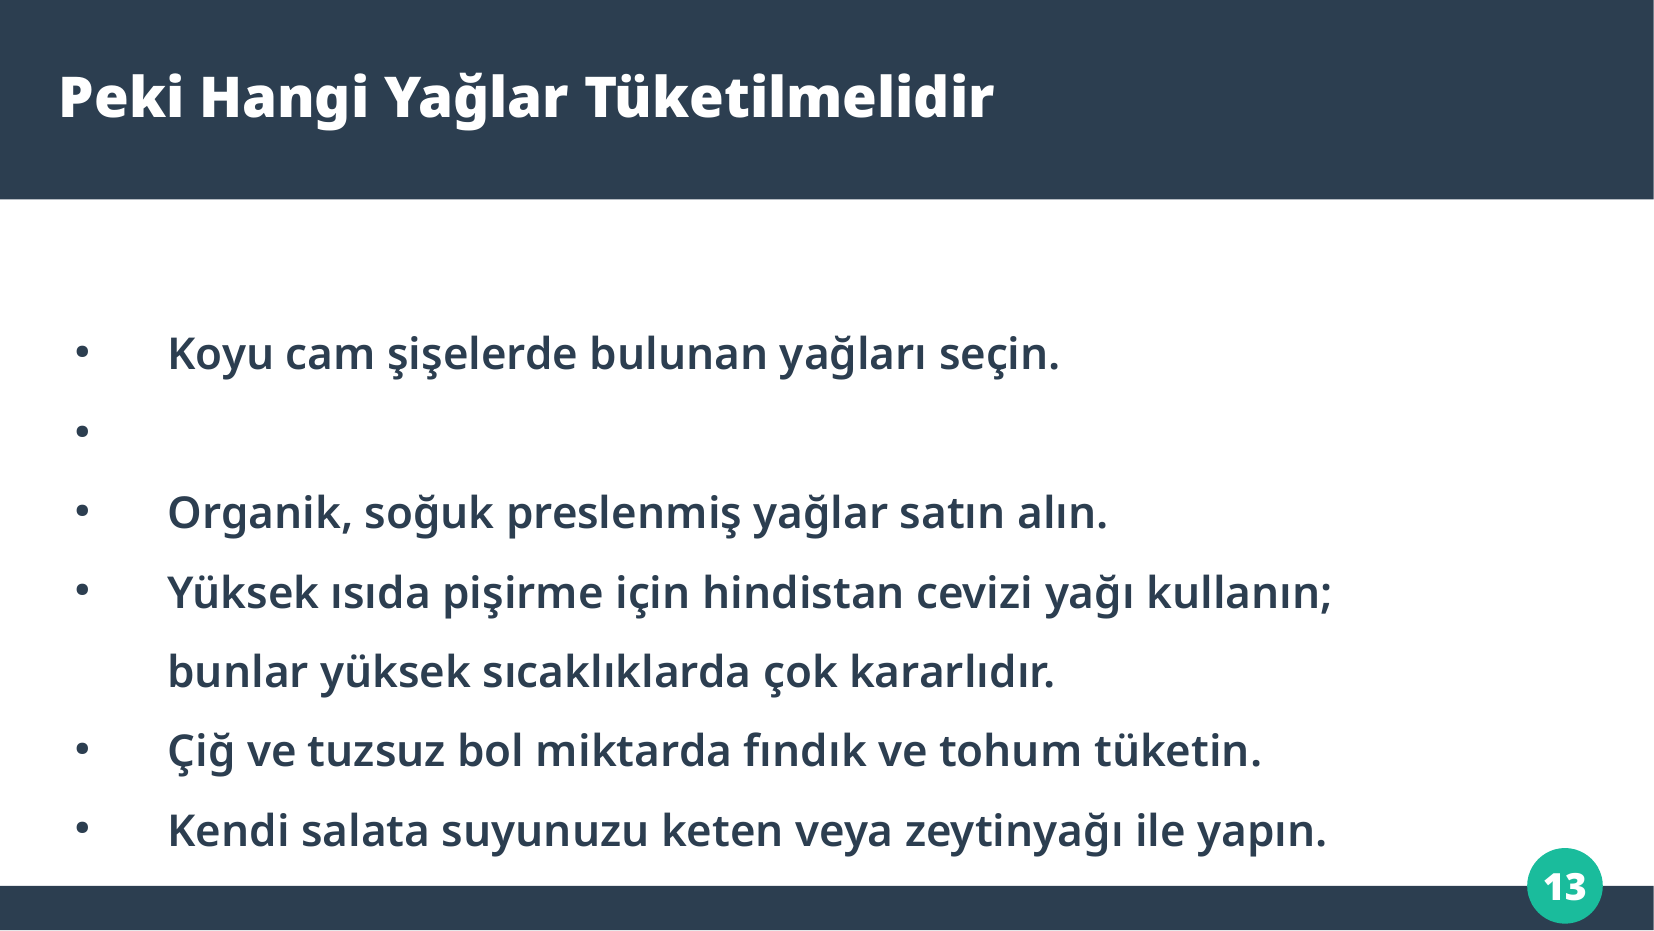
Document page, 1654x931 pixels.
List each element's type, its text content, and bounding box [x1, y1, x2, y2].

title Peki Hangi Yağlar Tüketilmelidir [59, 37, 1595, 155]
list Koyu cam şişelerde bulunan yağları seçin. Organik, soğuk preslenmiş yağlar satın alın. Yüksek ısıda pişirme için hindistan cevizi yağı kullanın; bunlar yüksek sıcaklıklarda çok kararlıdır. Çiğ ve tuzsuz bol miktarda fındık ve tohum tüketin. Kendi salata suyunuzu keten veya zeytinyağı ile yapın. [59, 243, 1595, 864]
